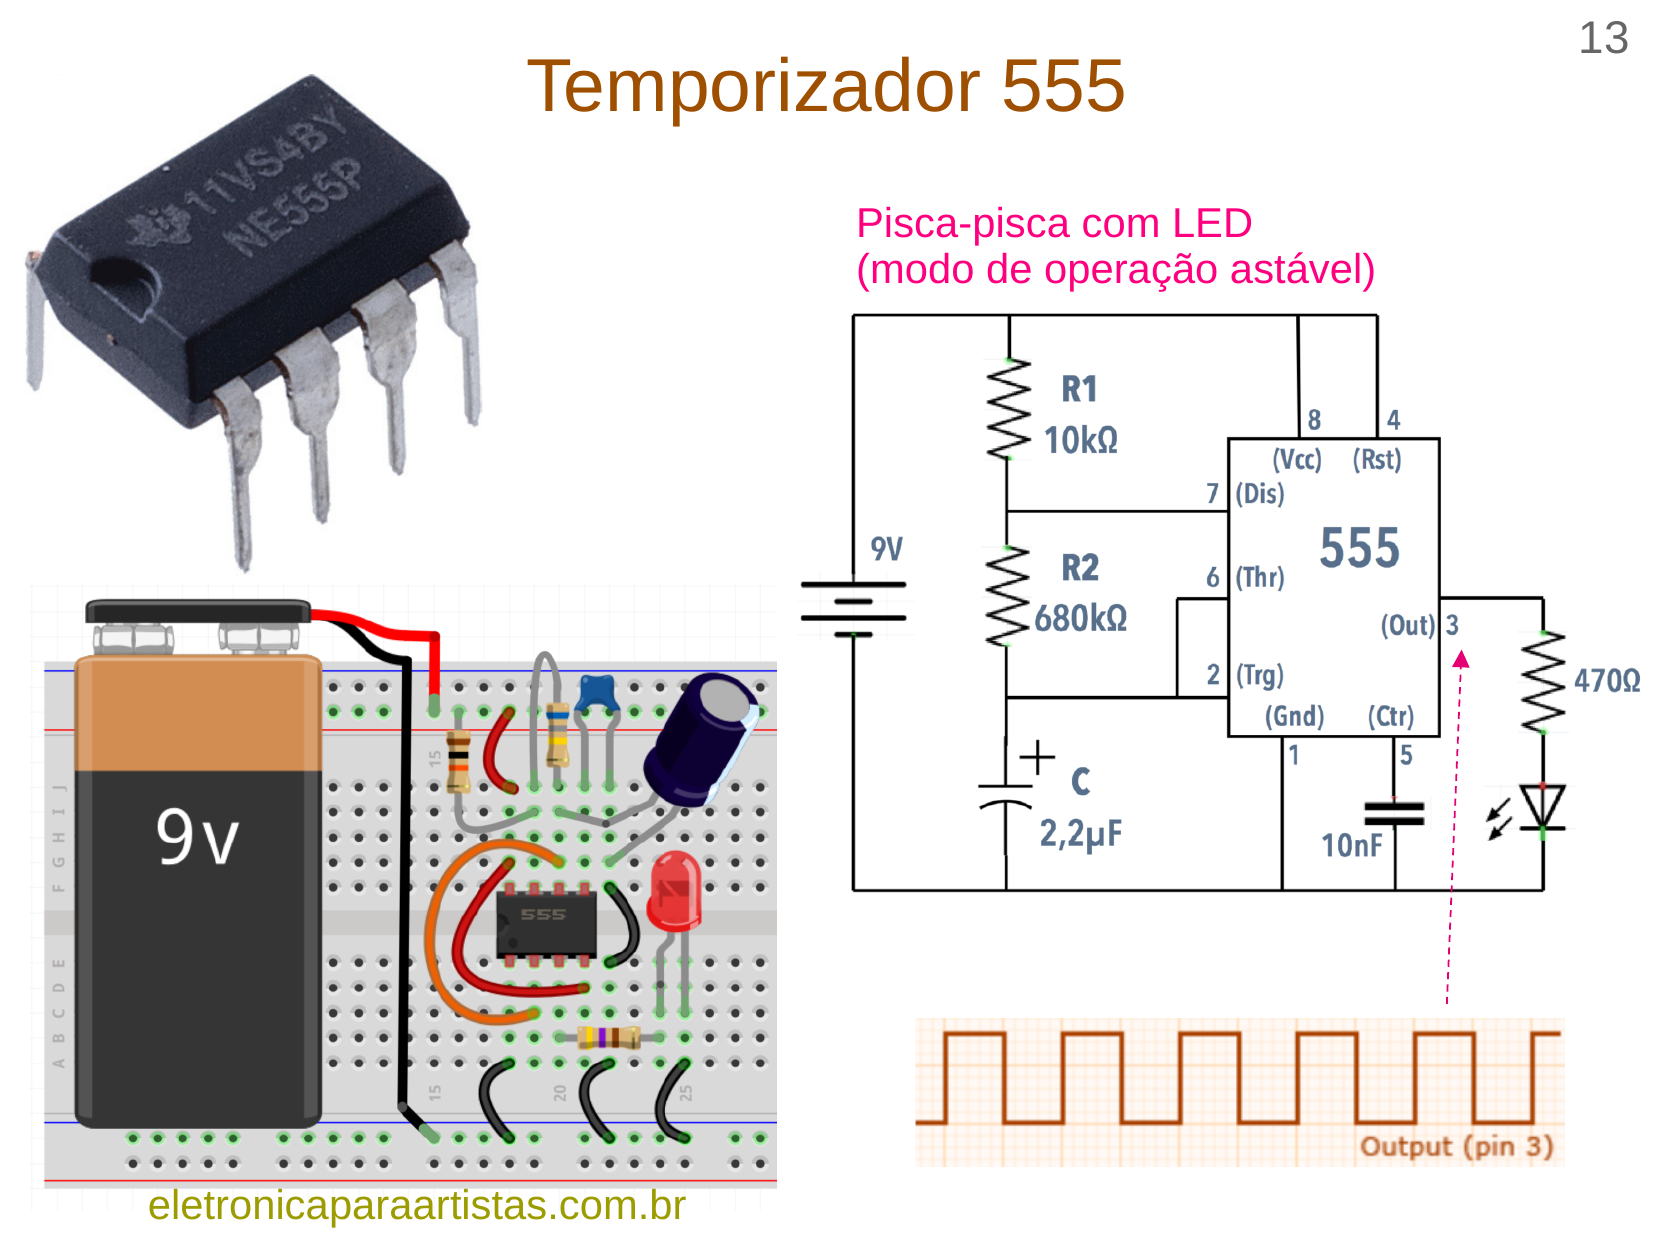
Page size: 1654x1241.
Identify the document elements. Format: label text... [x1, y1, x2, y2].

text_box eletronicaparaartistas.com.br [132, 1174, 702, 1241]
text_box Pisca-pisca com LED (modo de operação astável) [841, 191, 1392, 300]
picture [29, 584, 777, 1211]
picture [9, 74, 488, 576]
title Temporizador 555 [59, 29, 1595, 148]
picture [915, 1018, 1565, 1167]
picture [797, 295, 1650, 901]
